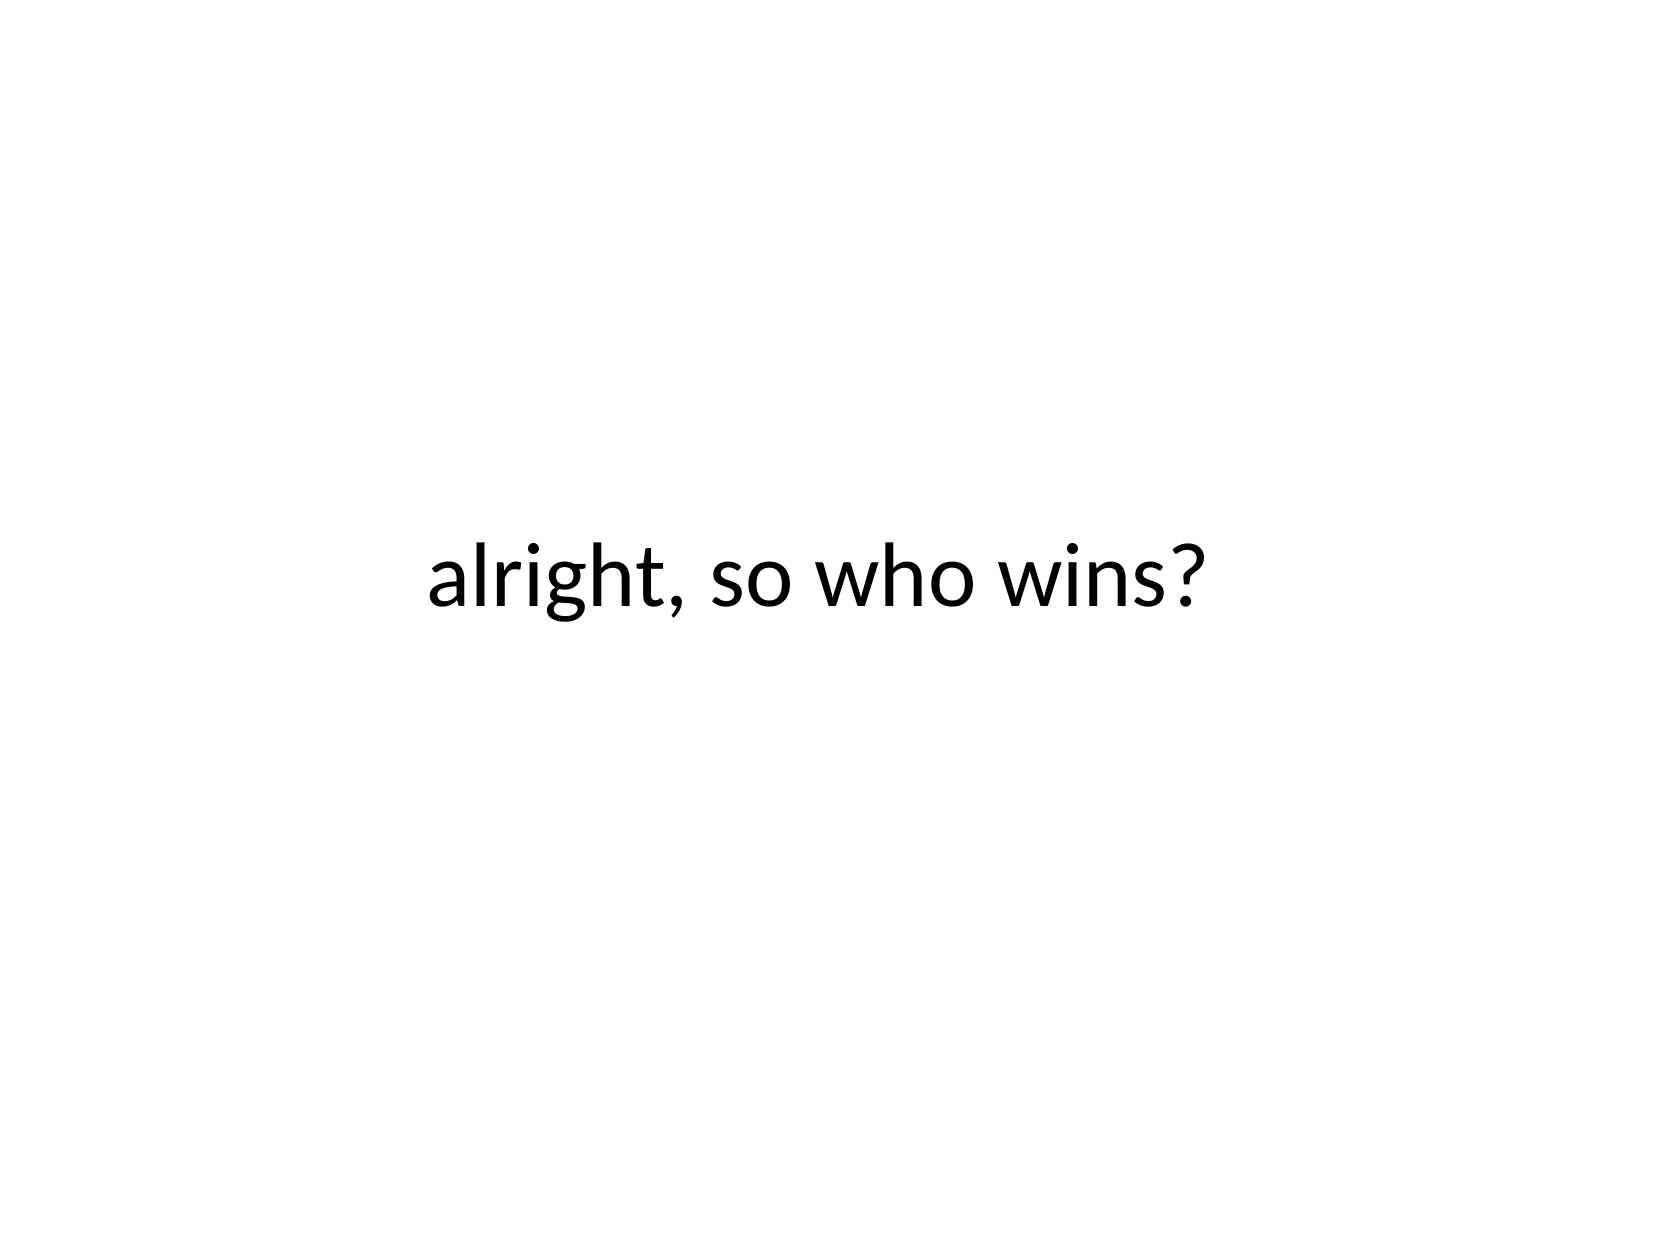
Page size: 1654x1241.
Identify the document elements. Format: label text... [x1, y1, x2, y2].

title alright, so who wins? [75, 480, 1564, 688]
